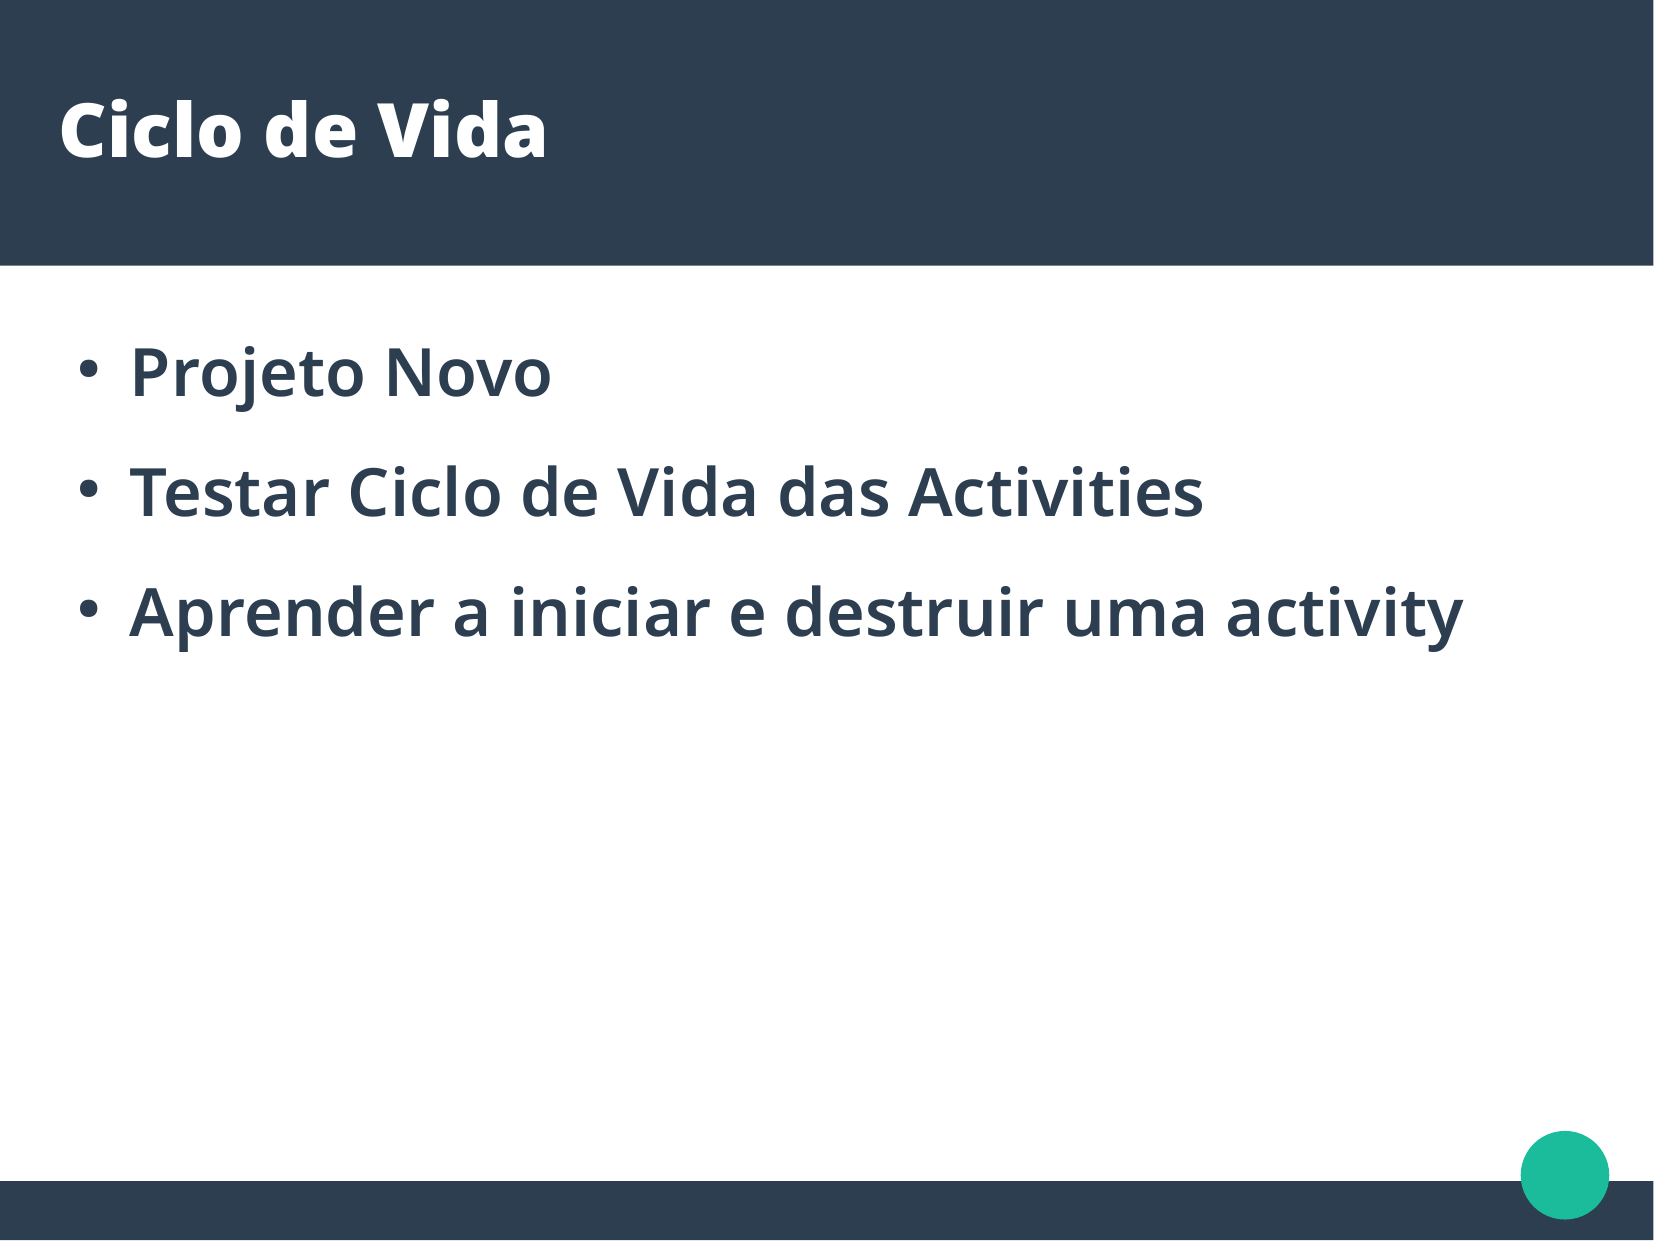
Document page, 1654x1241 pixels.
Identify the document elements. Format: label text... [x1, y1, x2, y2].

list Projeto Novo Testar Ciclo de Vida das Activities Aprender a iniciar e destruir uma activity [59, 324, 1595, 1152]
title Ciclo de Vida [59, 49, 1595, 207]
